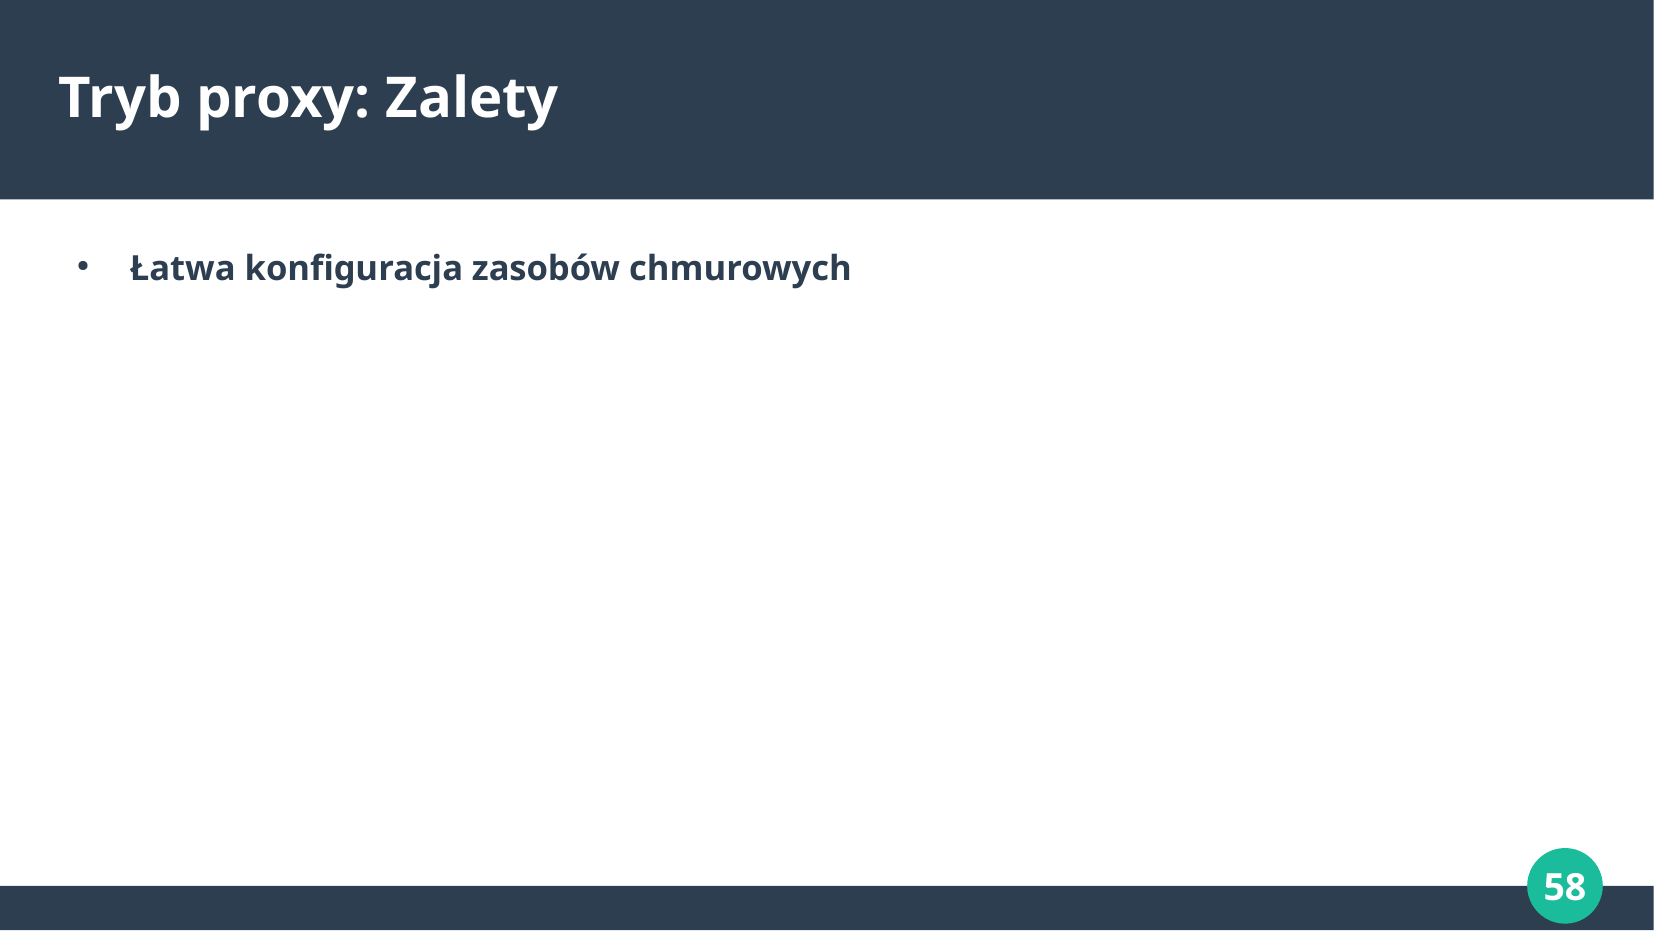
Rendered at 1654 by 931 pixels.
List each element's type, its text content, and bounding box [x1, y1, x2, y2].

list Łatwa konfiguracja zasobów chmurowych [59, 243, 1538, 864]
title Tryb proxy: Zalety [59, 37, 1595, 156]
